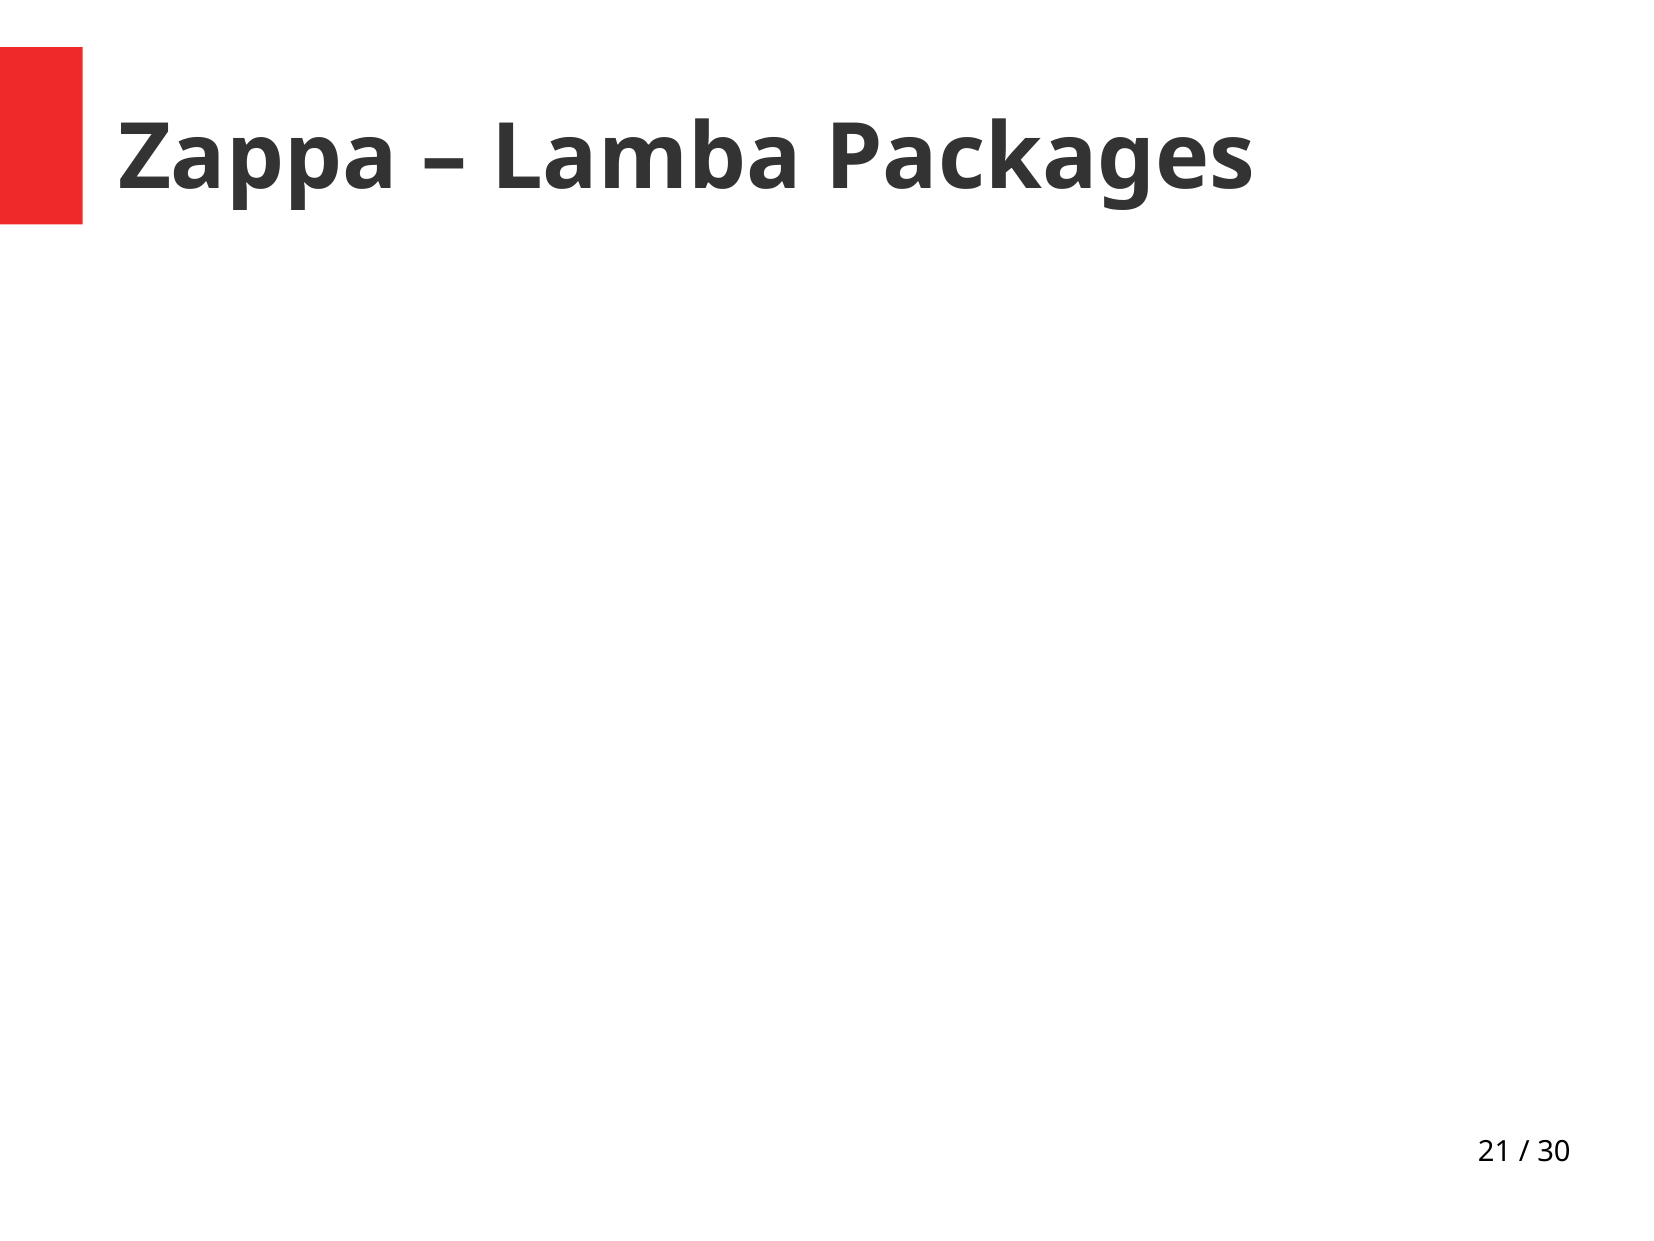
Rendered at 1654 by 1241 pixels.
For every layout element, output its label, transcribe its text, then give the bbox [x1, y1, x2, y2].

title Zappa – Lamba Packages [118, 49, 1571, 257]
